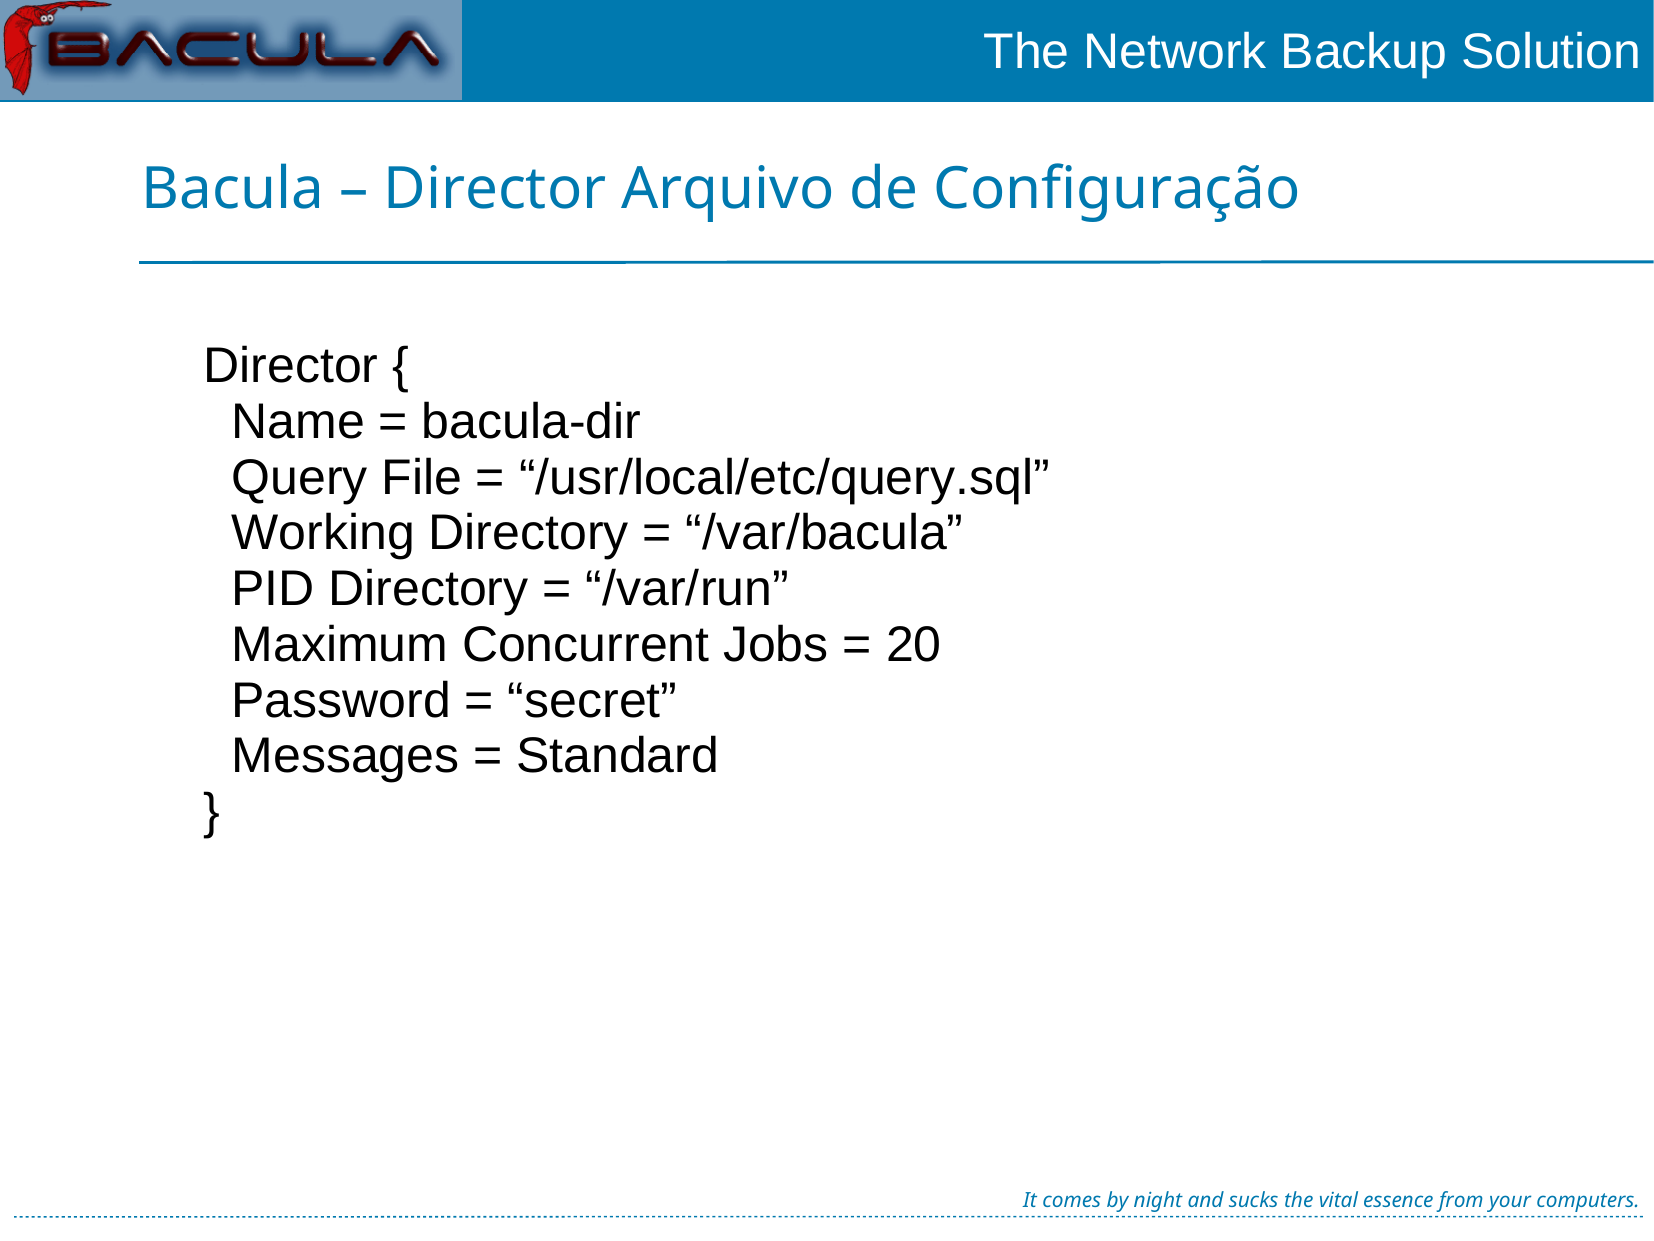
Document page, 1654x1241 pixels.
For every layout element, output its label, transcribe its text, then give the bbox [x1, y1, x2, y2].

picture [0, 0, 461, 99]
title Bacula – Director Arquivo de Configuração [141, 112, 1501, 226]
list Director { Name = bacula-dir Query File = “/usr/local/etc/query.sql” Working Directory = “/var/bacula” PID Directory = “/var/run” Maximum Concurrent Jobs = 20 Password = “secret” Messages = Standard } [144, 337, 1538, 976]
